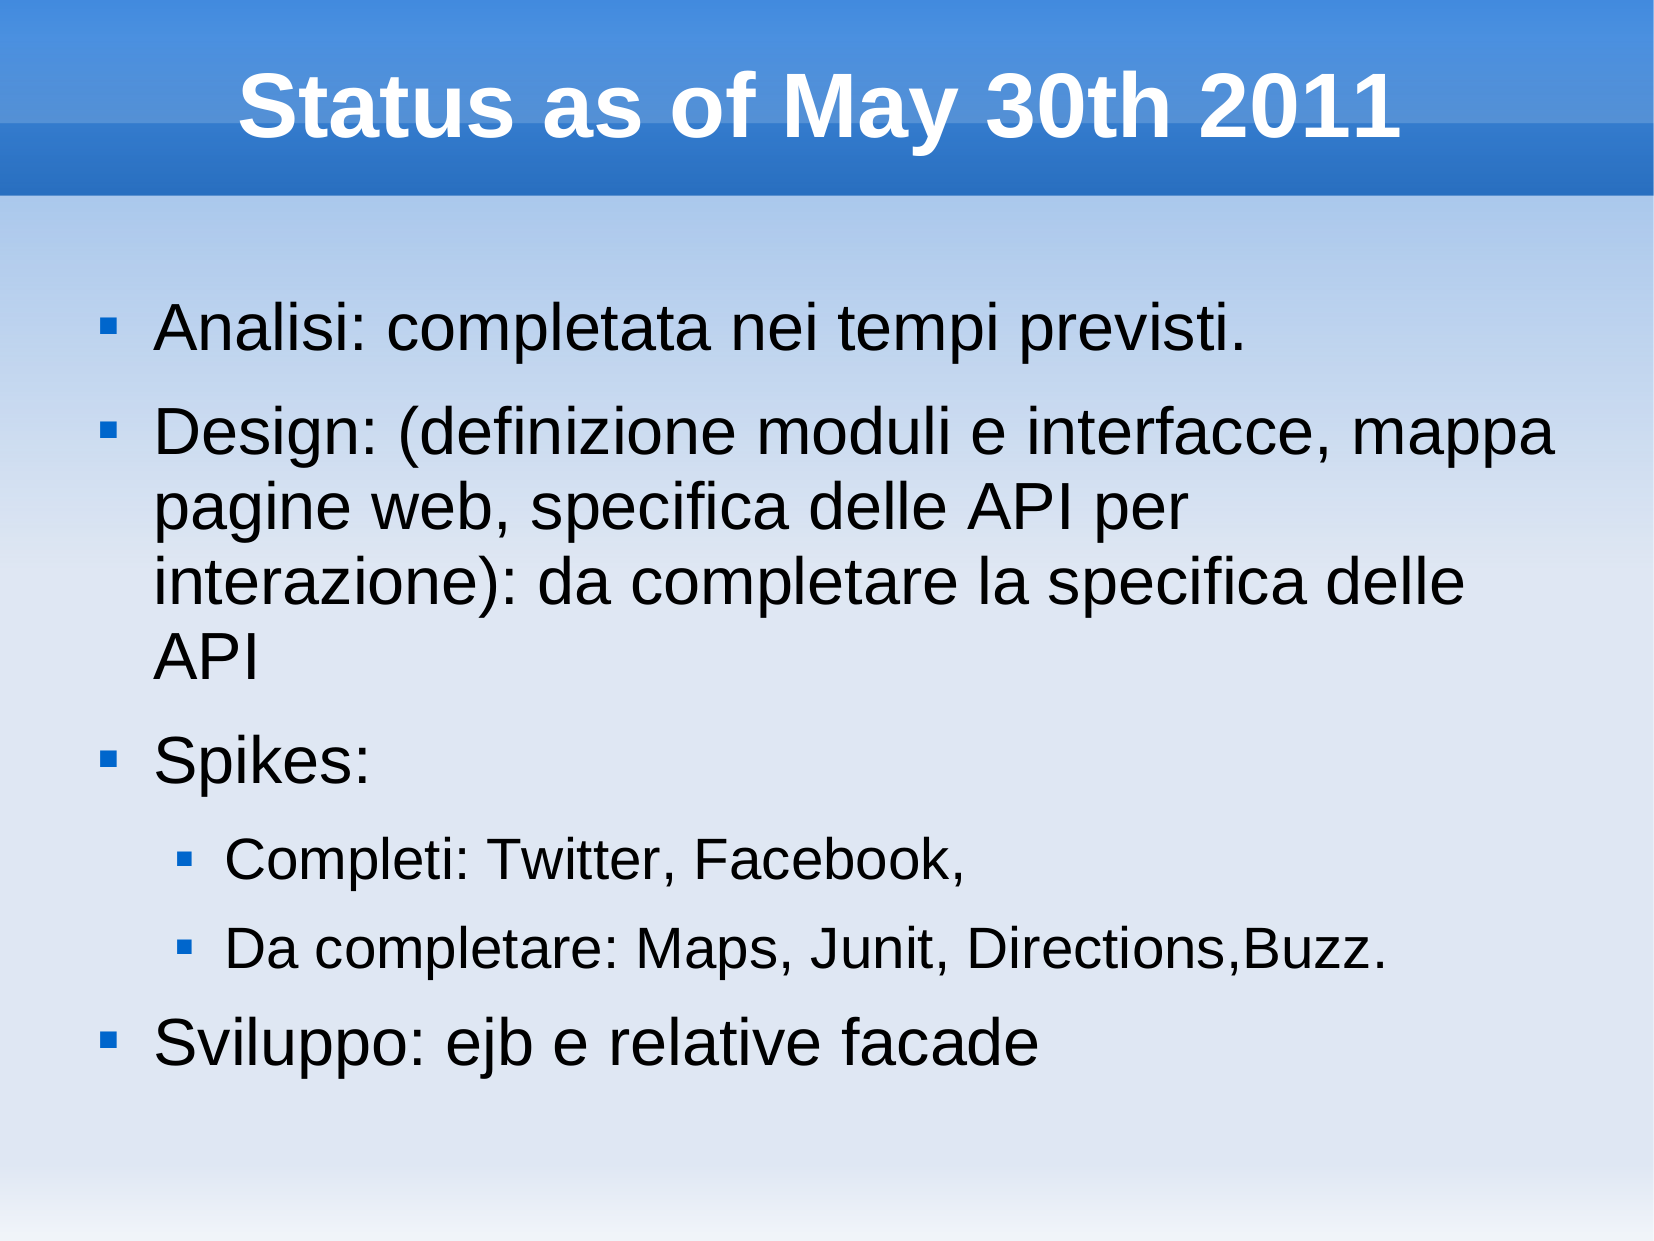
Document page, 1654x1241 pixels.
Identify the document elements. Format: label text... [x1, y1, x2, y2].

list Analisi: completata nei tempi previsti. Design: (definizione moduli e interfacce, mappa pagine web, specifica delle API per interazione): da completare la specifica delle API Spikes: Completi: Twitter, Facebook, Da completare: Maps, Junit, Directions,Buzz. Sviluppo: ejb e relative facade [82, 290, 1571, 1124]
picture [0, 0, 1654, 1241]
title Status as of May 30th 2011 [76, 0, 1565, 208]
